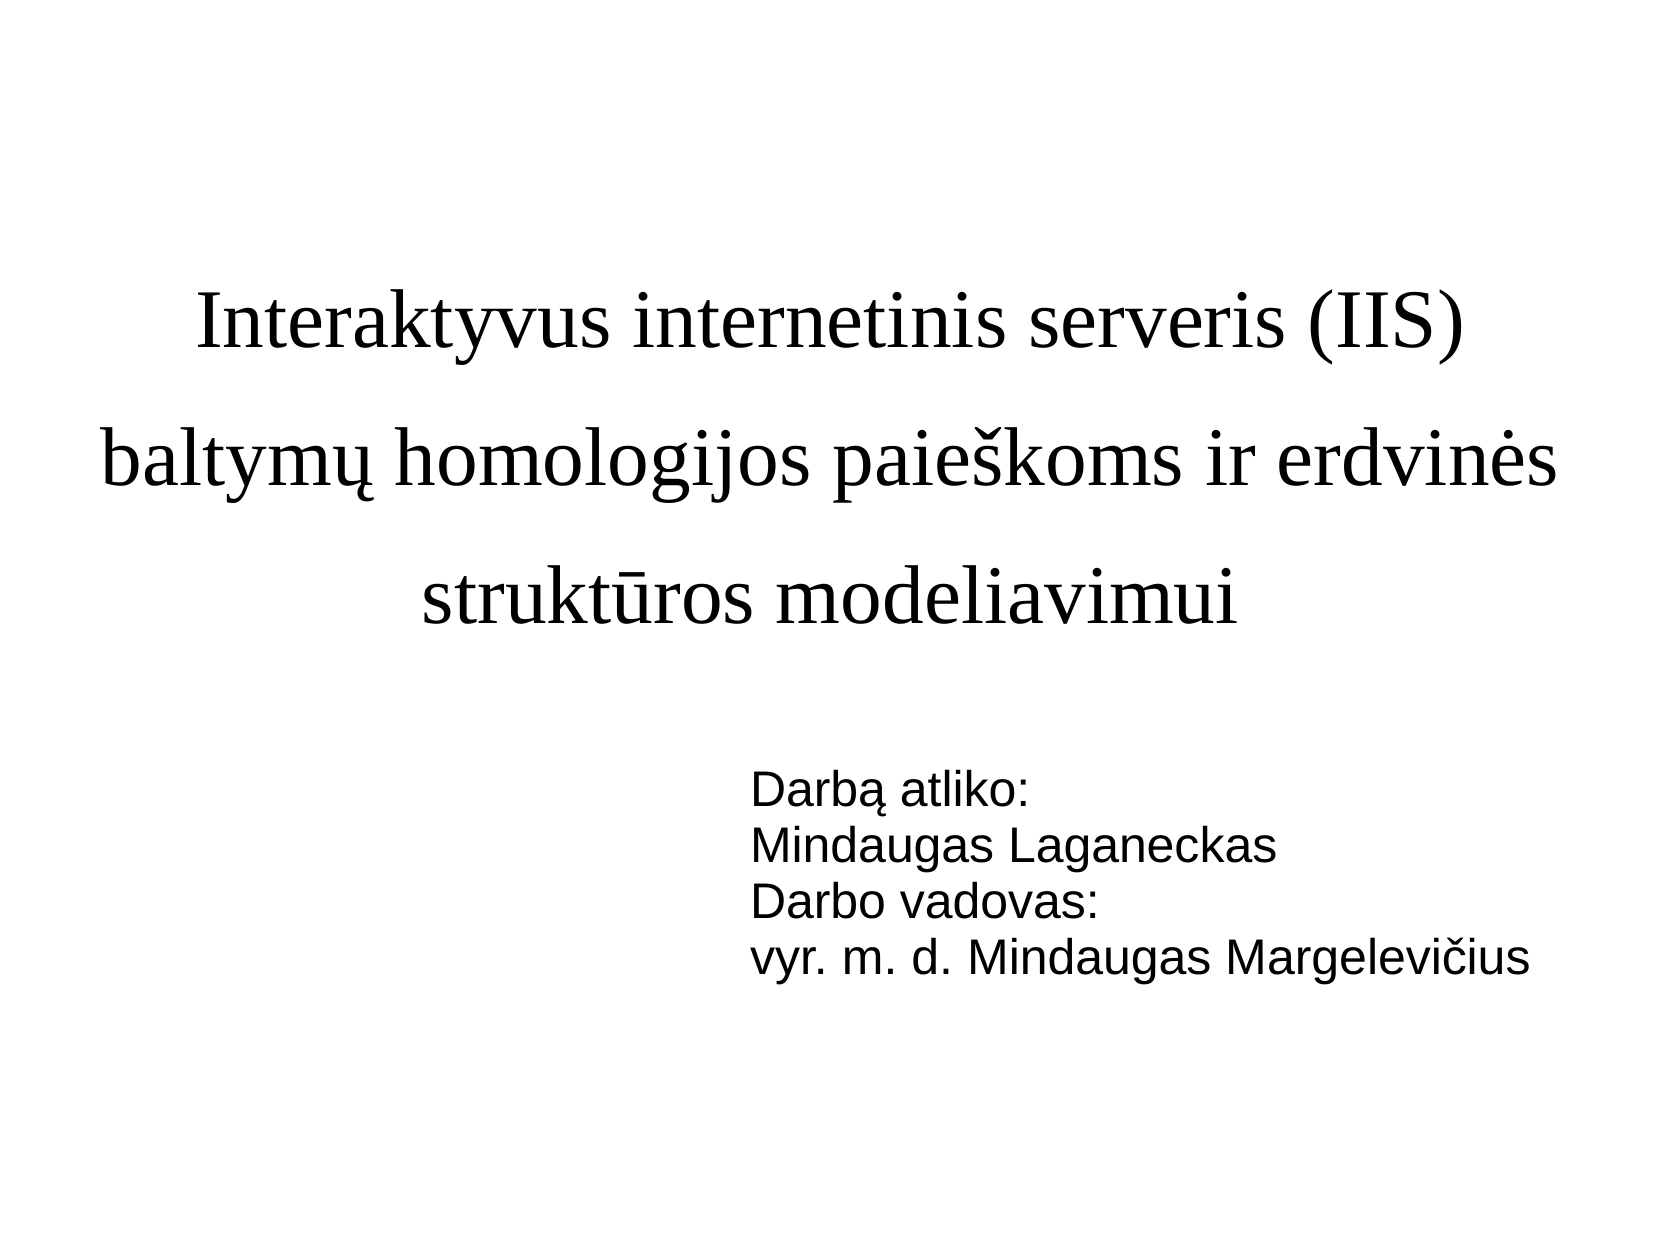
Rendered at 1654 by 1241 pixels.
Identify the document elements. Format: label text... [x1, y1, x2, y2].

title Interaktyvus internetinis serveris (IIS) baltymų homologijos paieškoms ir erdvinės struktūros modeliavimui [86, 193, 1576, 676]
subtitle Darbą atliko: Mindaugas Laganeckas Darbo vadovas: vyr. m. d. Mindaugas Margelevičius [750, 696, 1564, 1051]
